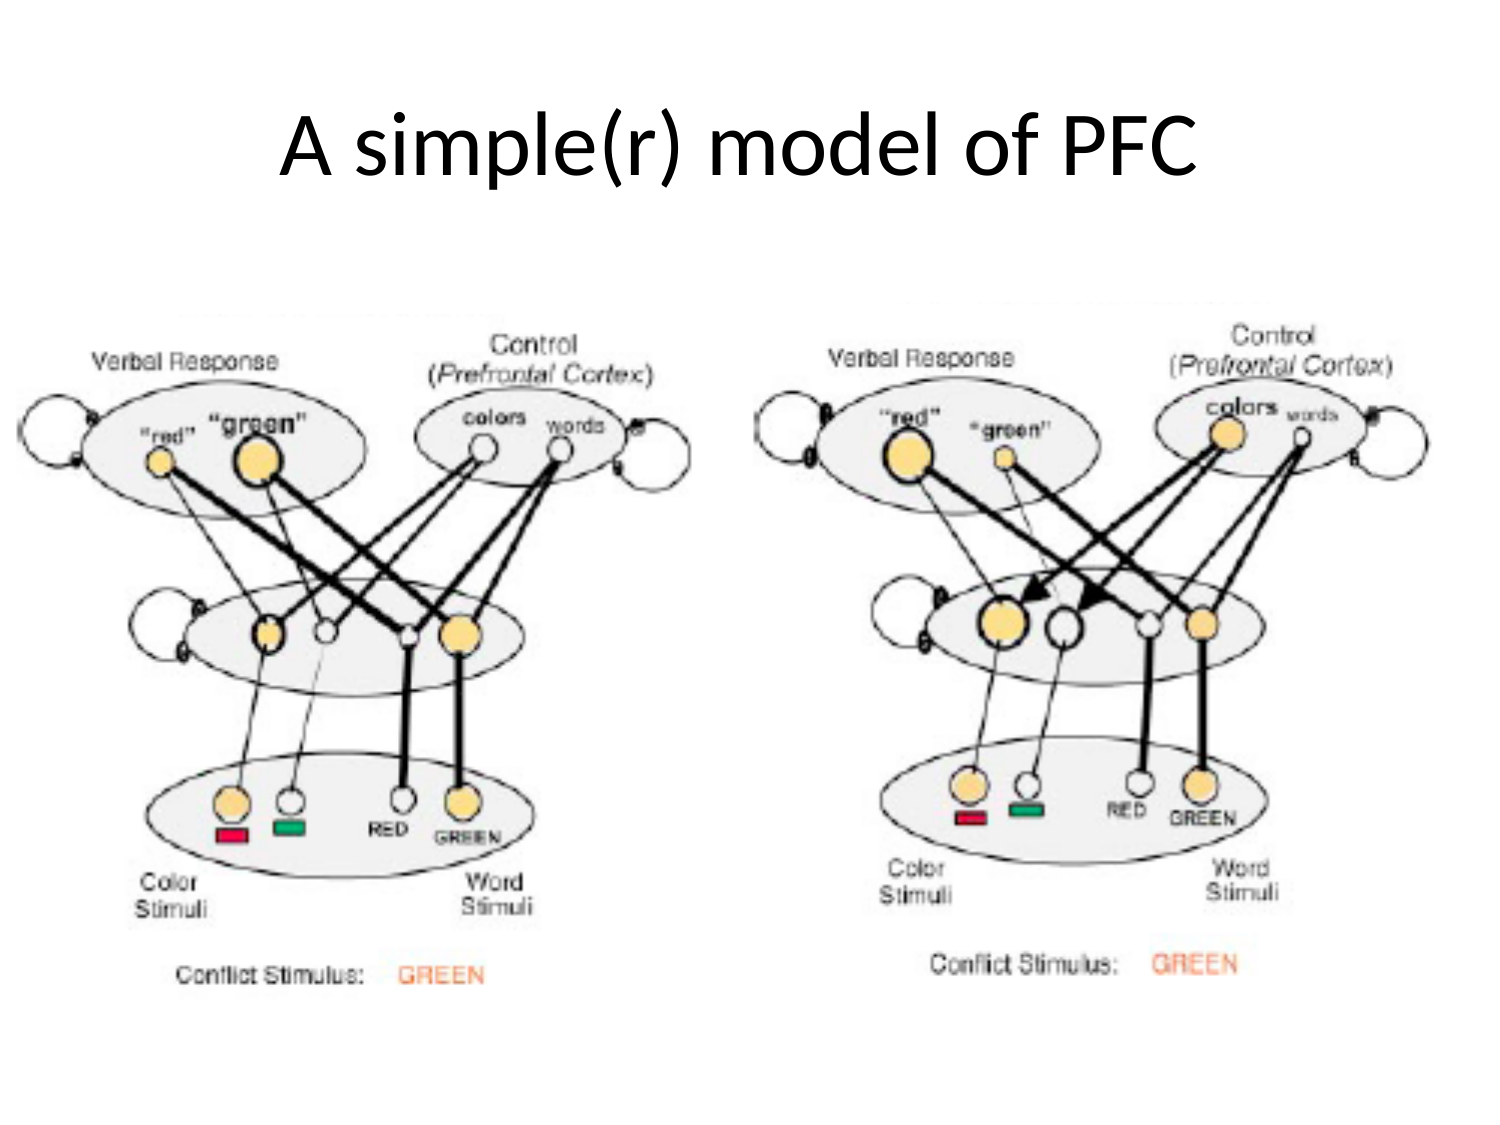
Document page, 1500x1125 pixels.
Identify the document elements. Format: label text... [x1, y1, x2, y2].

text_box A simple(r) model of PFC [75, 45, 1425, 233]
picture [0, 302, 1498, 1000]
